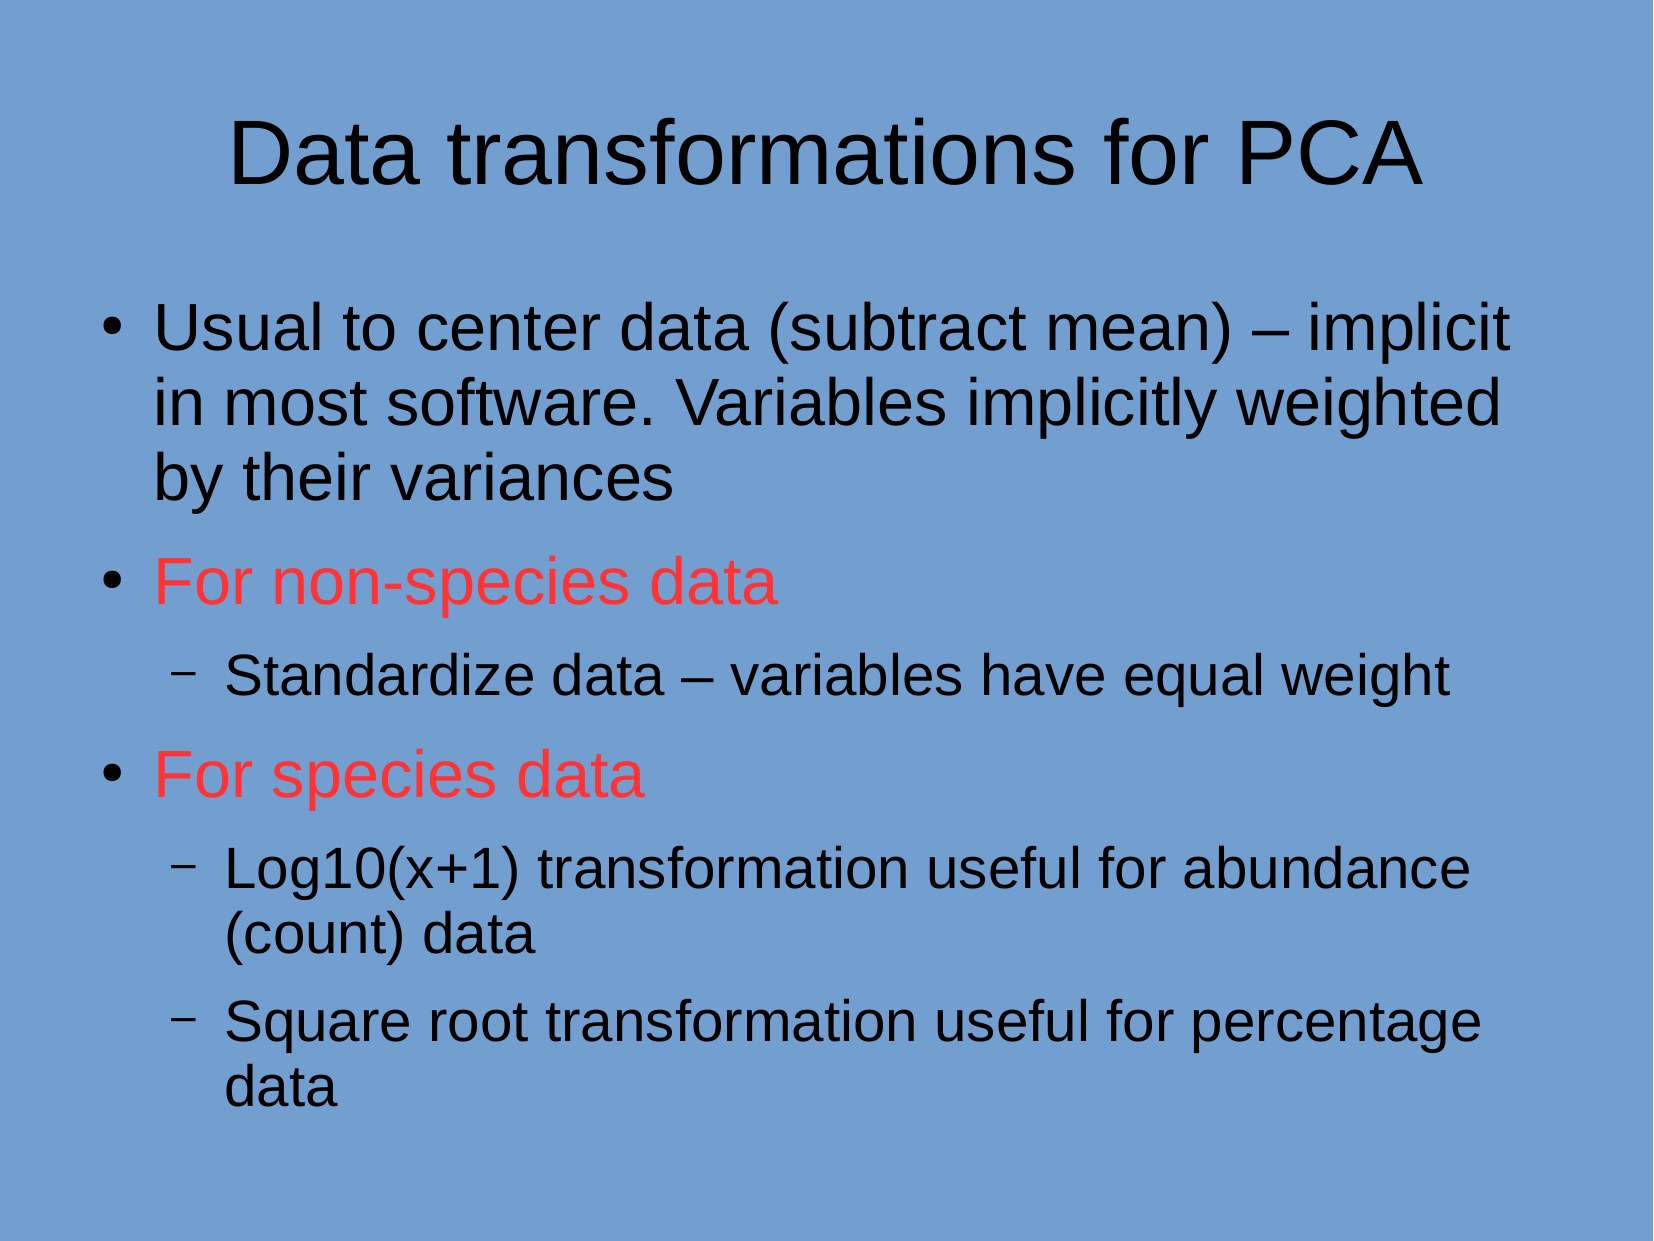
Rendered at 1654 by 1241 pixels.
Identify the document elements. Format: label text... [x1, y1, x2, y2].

list Usual to center data (subtract mean) – implicit in most software. Variables implicitly weighted by their variances For non-species data Standardize data – variables have equal weight For species data Log10(x+1) transformation useful for abundance (count) data Square root transformation useful for percentage data [82, 290, 1571, 1171]
title Data transformations for PCA [82, 49, 1571, 257]
